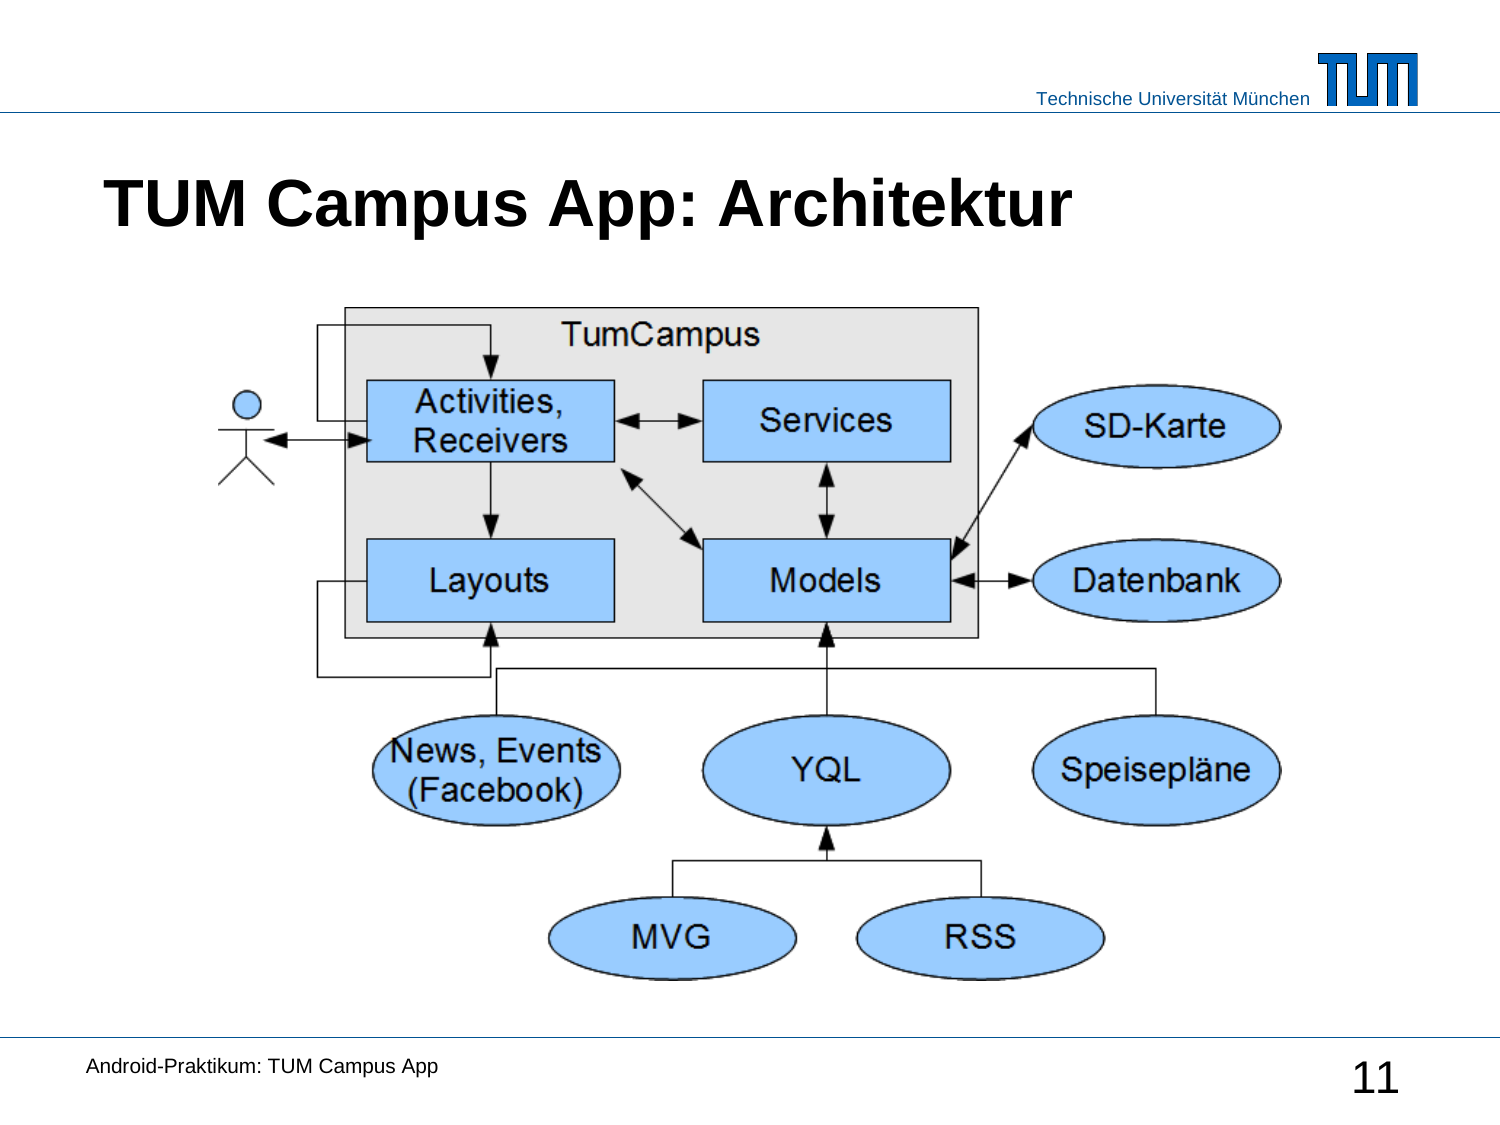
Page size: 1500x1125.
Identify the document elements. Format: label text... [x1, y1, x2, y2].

picture [218, 307, 1282, 981]
title TUM Campus App: Architektur [88, 147, 1422, 248]
